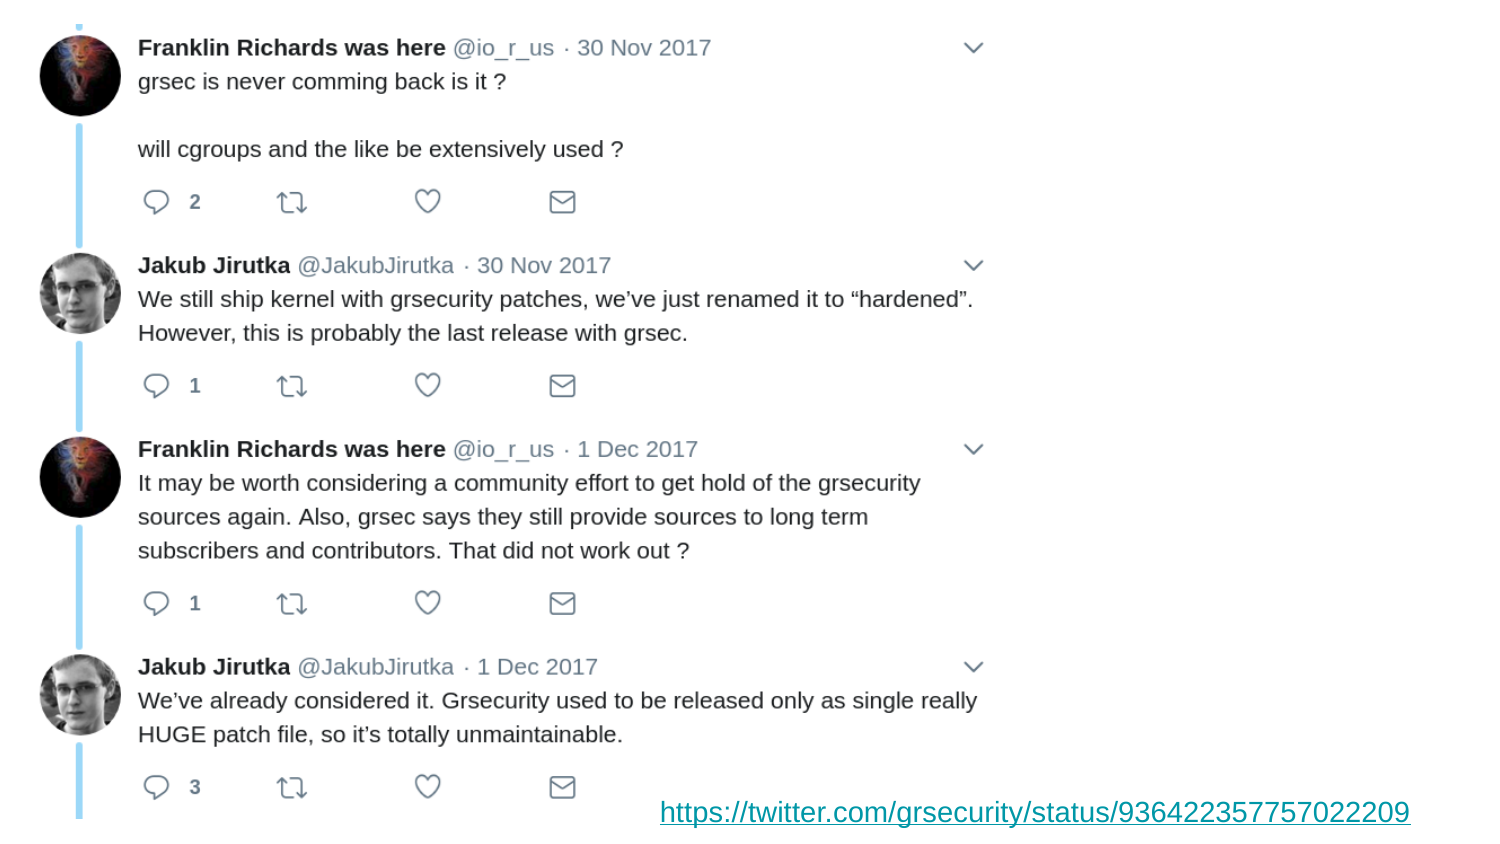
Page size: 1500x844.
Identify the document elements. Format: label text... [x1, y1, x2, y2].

picture [24, 24, 1029, 819]
text_box https://twitter.com/grsecurity/status/936422357757022209 [644, 777, 1500, 836]
